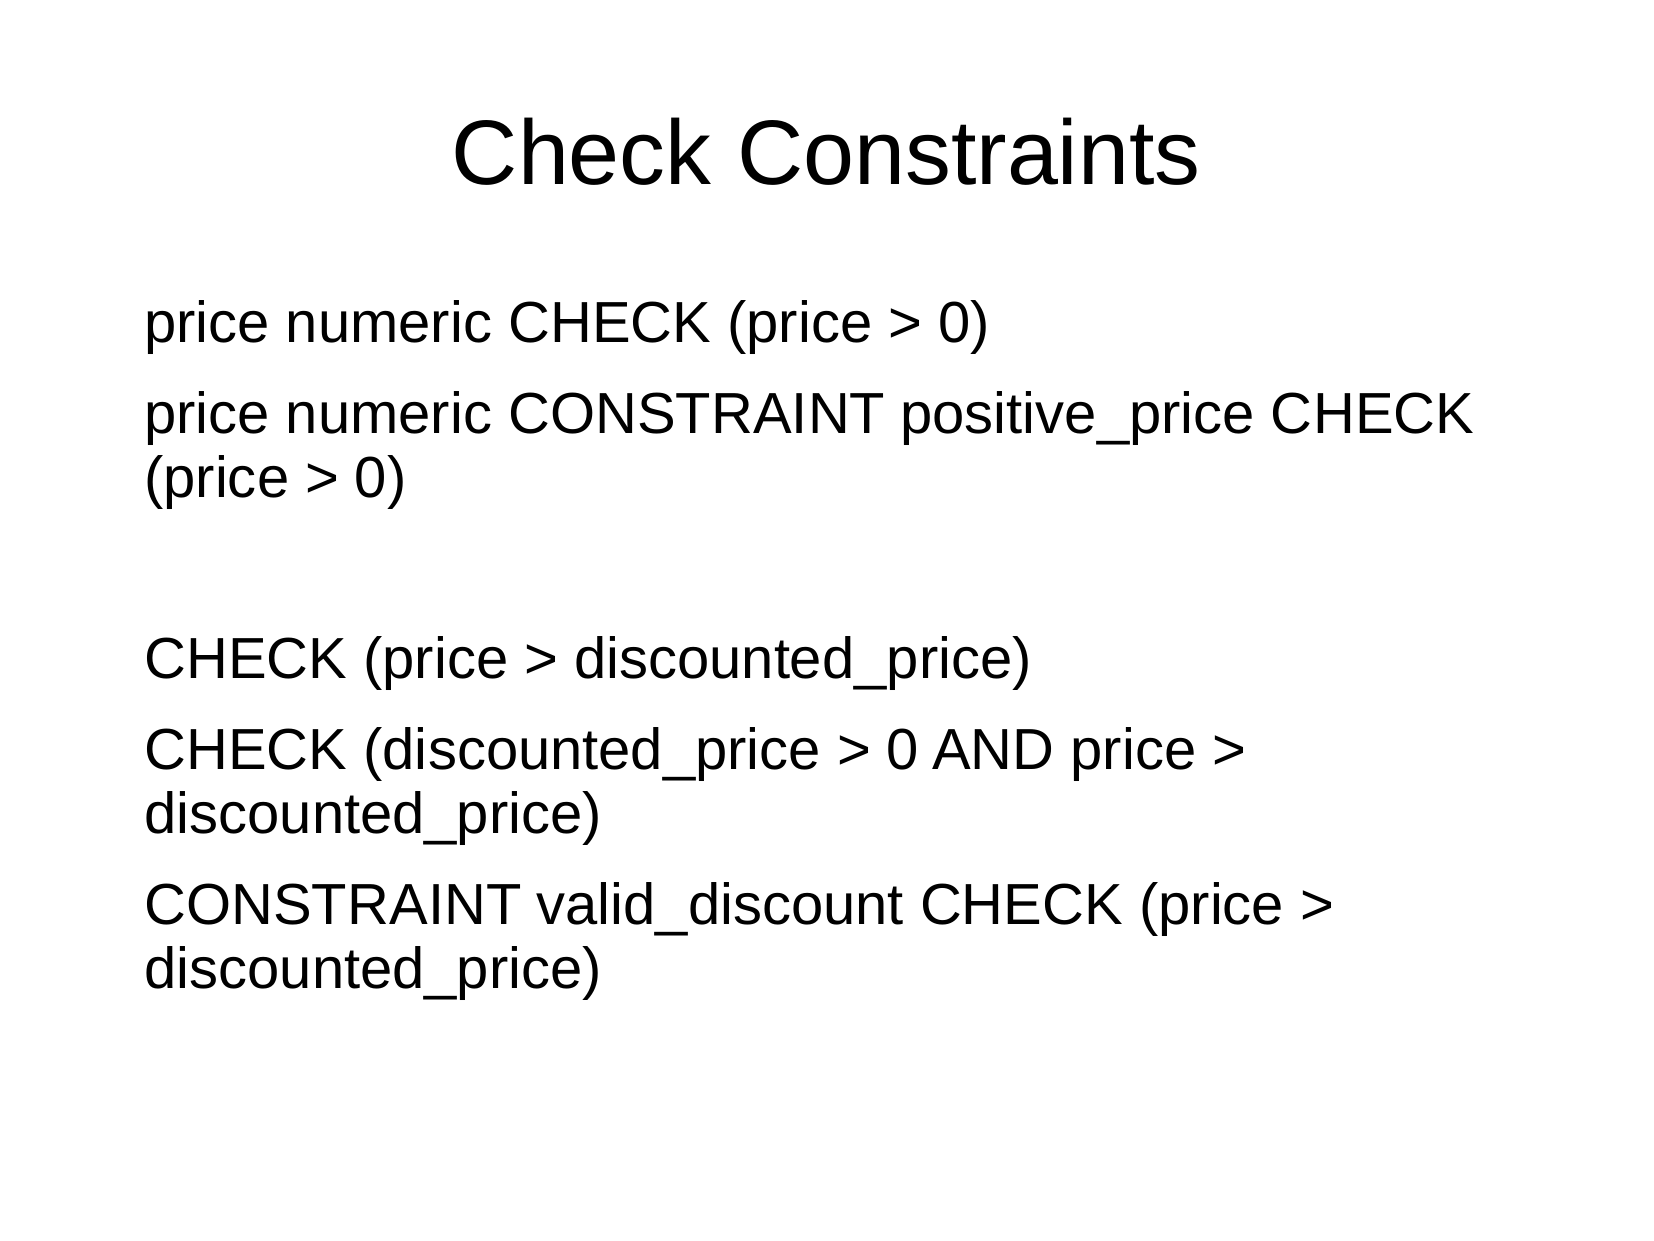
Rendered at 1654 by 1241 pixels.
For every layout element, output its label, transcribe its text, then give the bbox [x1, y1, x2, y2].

title Check Constraints [82, 49, 1571, 257]
list price numeric CHECK (price > 0) price numeric CONSTRAINT positive_price CHECK (price > 0) CHECK (price > discounted_price) CHECK (discounted_price > 0 AND price > discounted_price) CONSTRAINT valid_discount CHECK (price > discounted_price) [82, 290, 1571, 1010]
